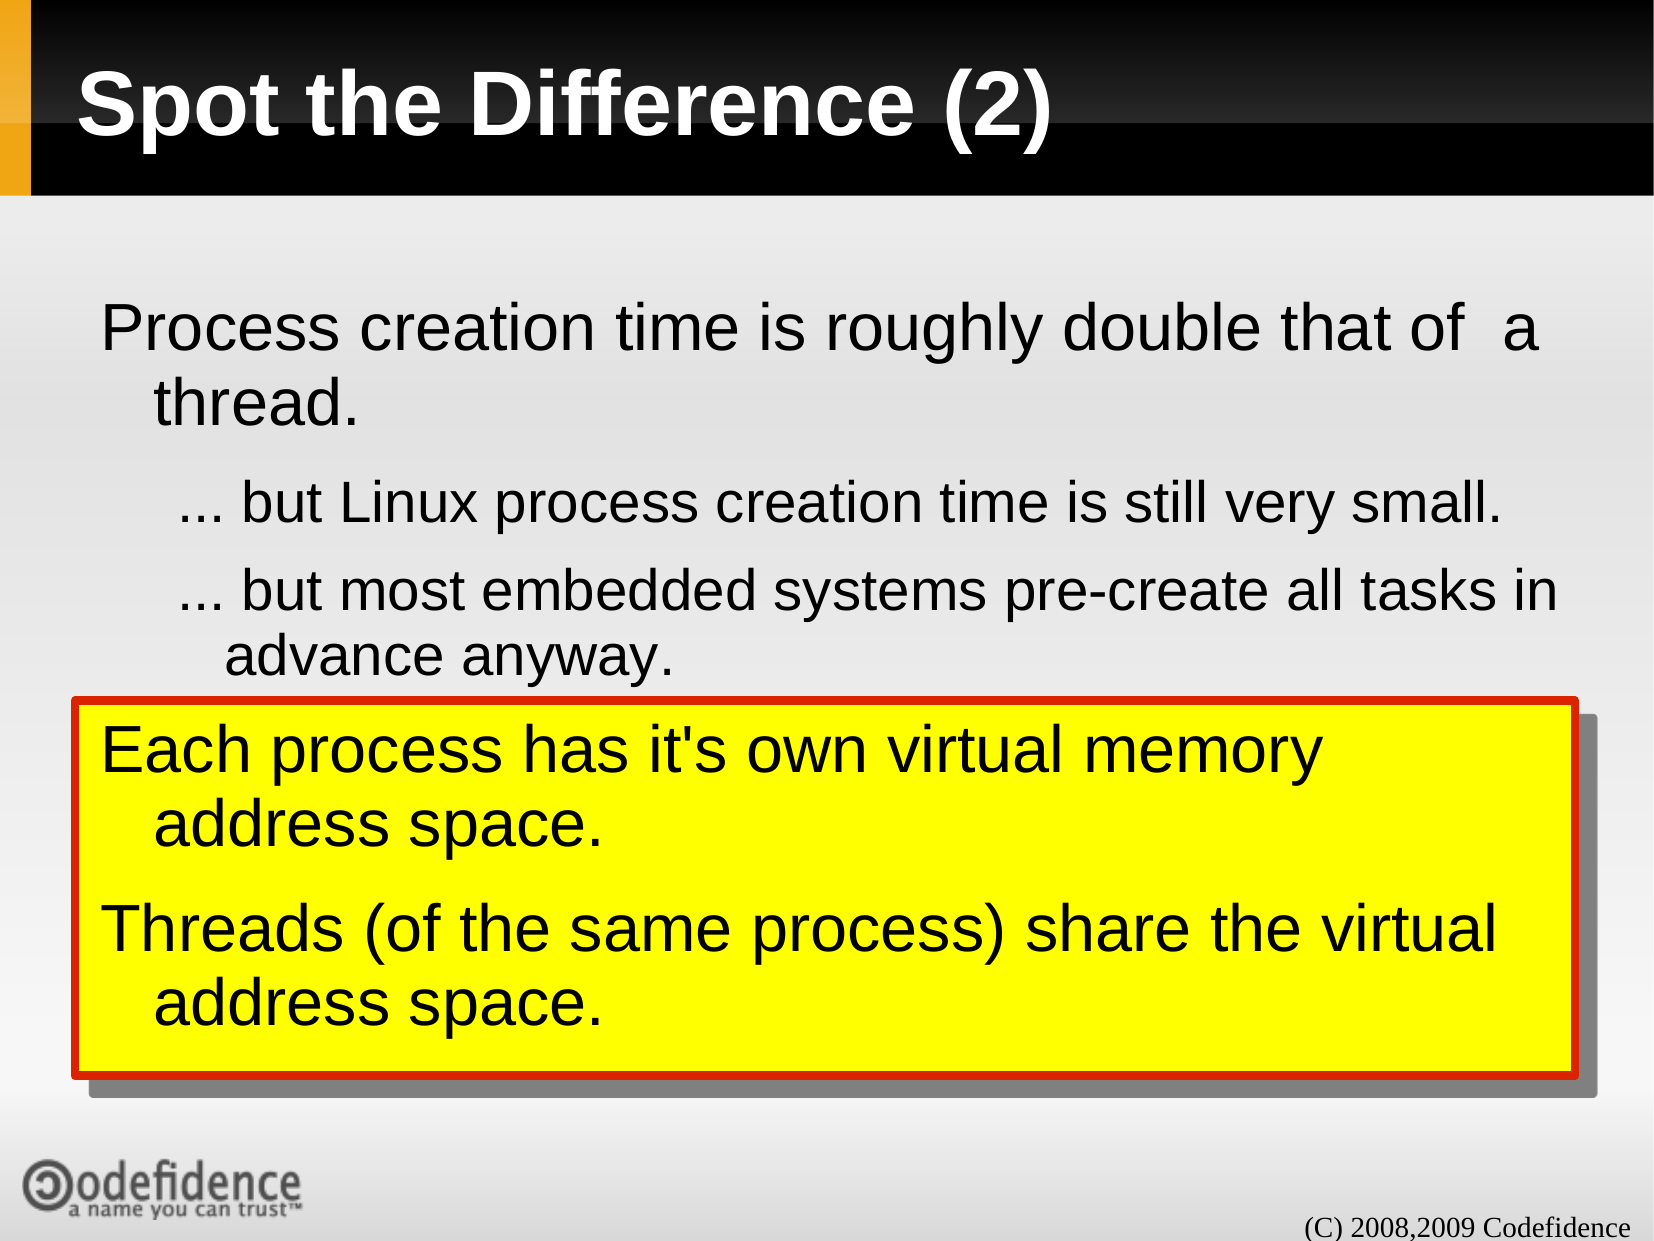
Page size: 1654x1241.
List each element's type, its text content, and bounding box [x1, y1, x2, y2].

picture [0, 0, 1654, 1241]
list Process creation time is roughly double that of a thread. ... but Linux process creation time is still very small. ... but most embedded systems pre-create all tasks in advance anyway. Each process has it's own virtual memory address space. Threads (of the same process) share the virtual address space. [82, 290, 1571, 1094]
title Spot the Difference (2) [76, 7, 1565, 200]
text_box [75, 700, 82, 1076]
text_box [1571, 700, 1576, 1076]
